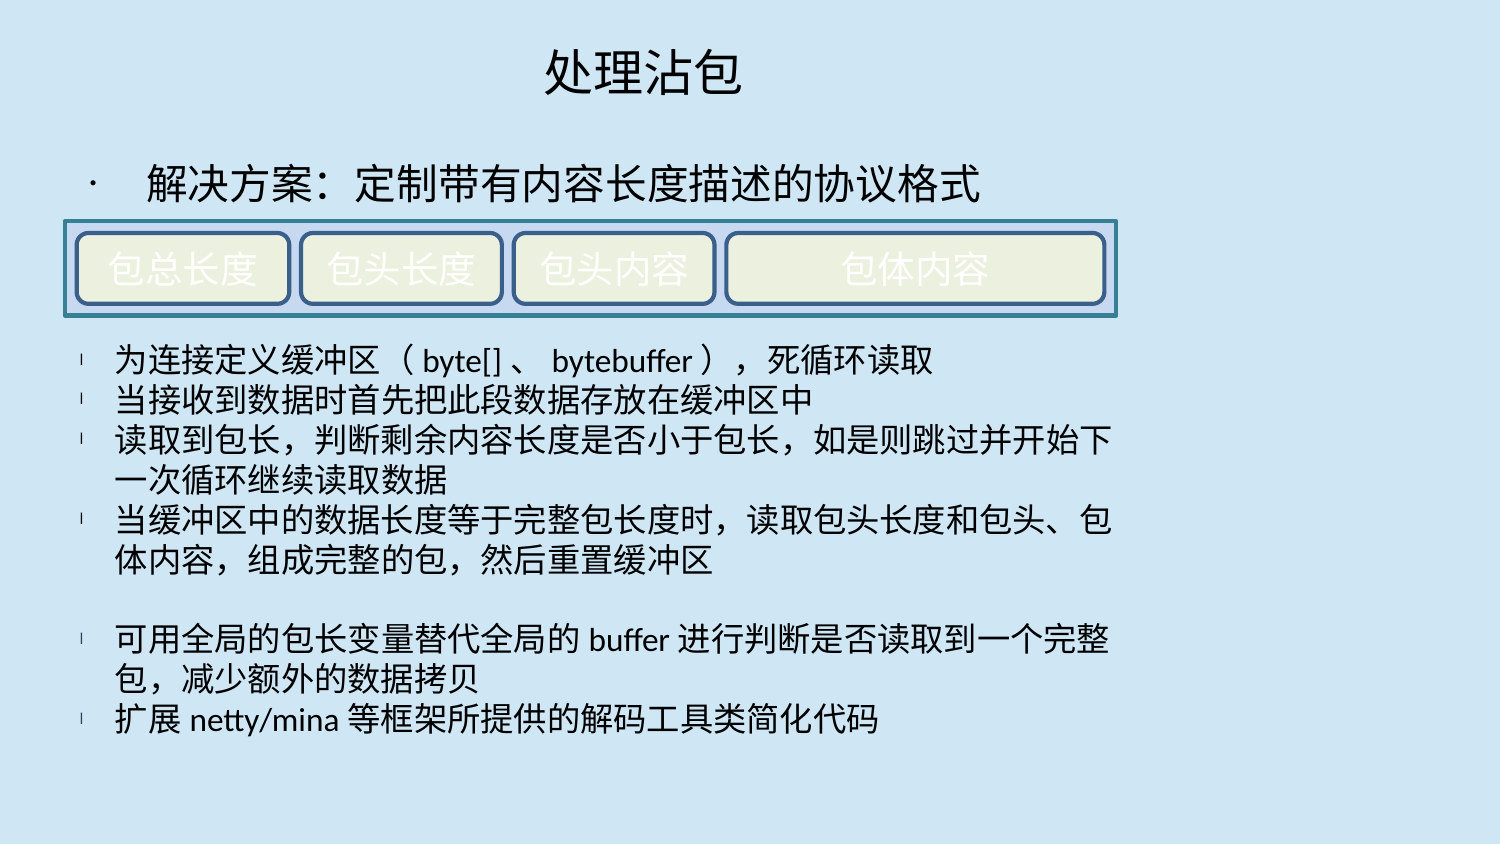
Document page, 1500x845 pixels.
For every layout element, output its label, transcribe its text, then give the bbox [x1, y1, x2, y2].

title 处理沾包 [135, 33, 1152, 103]
text_box 包体内容 [726, 232, 1105, 304]
text_box 包总长度 [76, 232, 290, 304]
text_box [64, 221, 1117, 316]
text_box 包头长度 [301, 232, 502, 304]
text_box 为连接定义缓冲区（byte[]、bytebuffer），死循环读取 当接收到数据时首先把此段数据存放在缓冲区中 读取到包长，判断剩余内容长度是否小于包长，如是则跳过并开始下一次循环继续读取数据 当缓冲区中的数据长度等于完整包长度时，读取包头长度和包头、包体内容，组成完整的包，然后重置缓冲区 可用全局的包长变量替代全局的buffer进行判断是否读取到一个完整包，减少额外的数据拷贝 扩展netty/mina等框架所提供的解码工具类简化代码 [64, 331, 1128, 746]
text_box 包头内容 [513, 232, 715, 304]
list 解决方案：定制带有内容长度描述的协议格式 [75, 150, 1258, 222]
